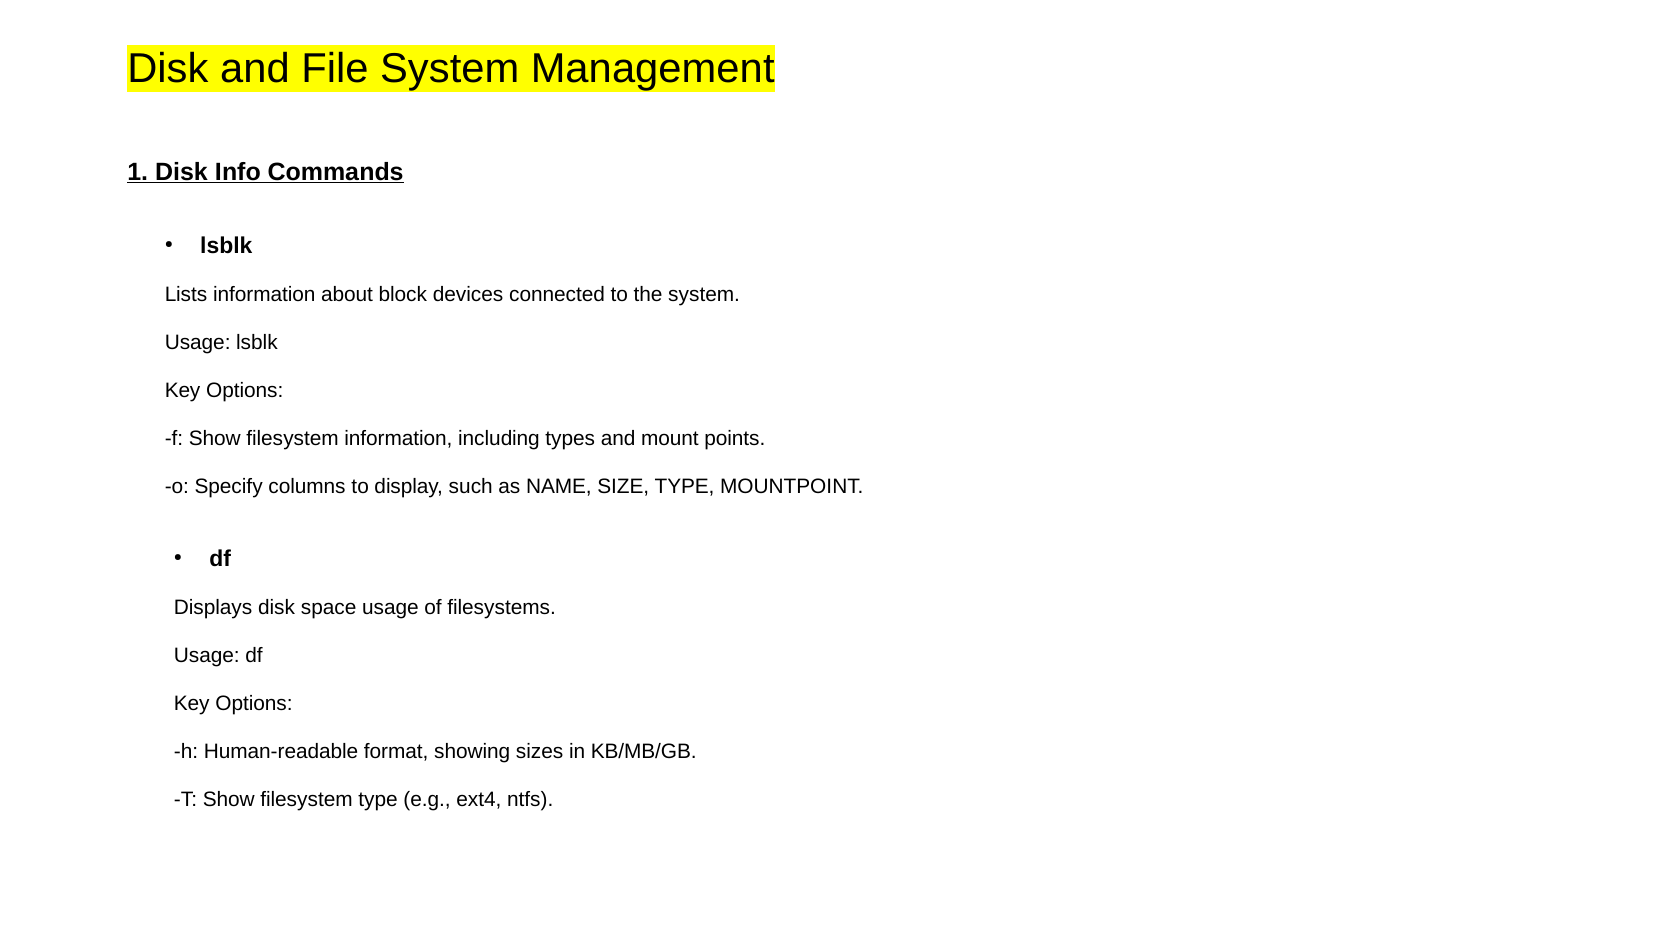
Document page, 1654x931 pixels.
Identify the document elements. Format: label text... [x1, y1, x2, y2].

text_box 1. Disk Info Commands [112, 150, 419, 193]
text_box Disk and File System Management [112, 37, 790, 99]
text_box df Displays disk space usage of filesystems. Usage: df Key Options: -h: Human-readable format, showing sizes in KB/MB/GB. -T: Show filesystem type (e.g., ext4, ntfs). [159, 537, 713, 863]
text_box lsblk Lists information about block devices connected to the system. Usage: lsblk Key Options: -f: Show filesystem information, including types and mount points. -o: Specify columns to display, such as NAME, SIZE, TYPE, MOUNTPOINT. [150, 225, 879, 506]
